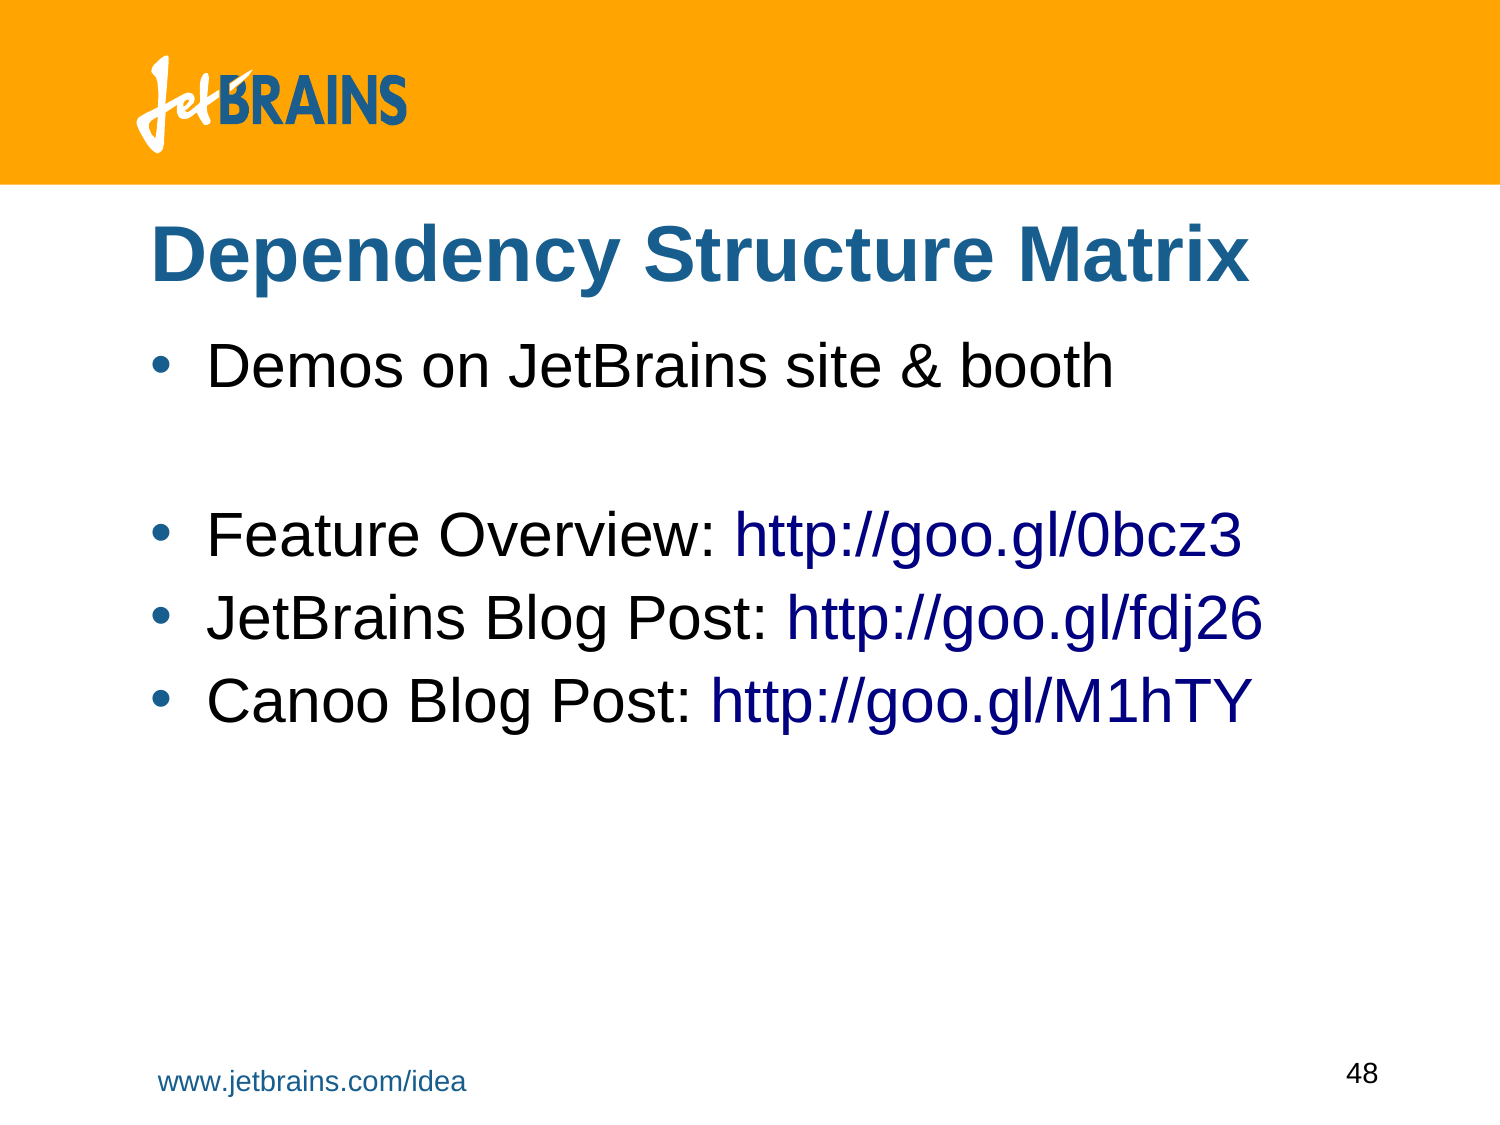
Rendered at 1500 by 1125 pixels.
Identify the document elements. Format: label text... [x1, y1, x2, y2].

list Demos on JetBrains site & booth Feature Overview: http://goo.gl/0bcz3 JetBrains Blog Post: http://goo.gl/fdj26 Canoo Blog Post: http://goo.gl/M1hTY [135, 326, 1377, 1069]
title Dependency Structure Matrix [135, 194, 1377, 305]
